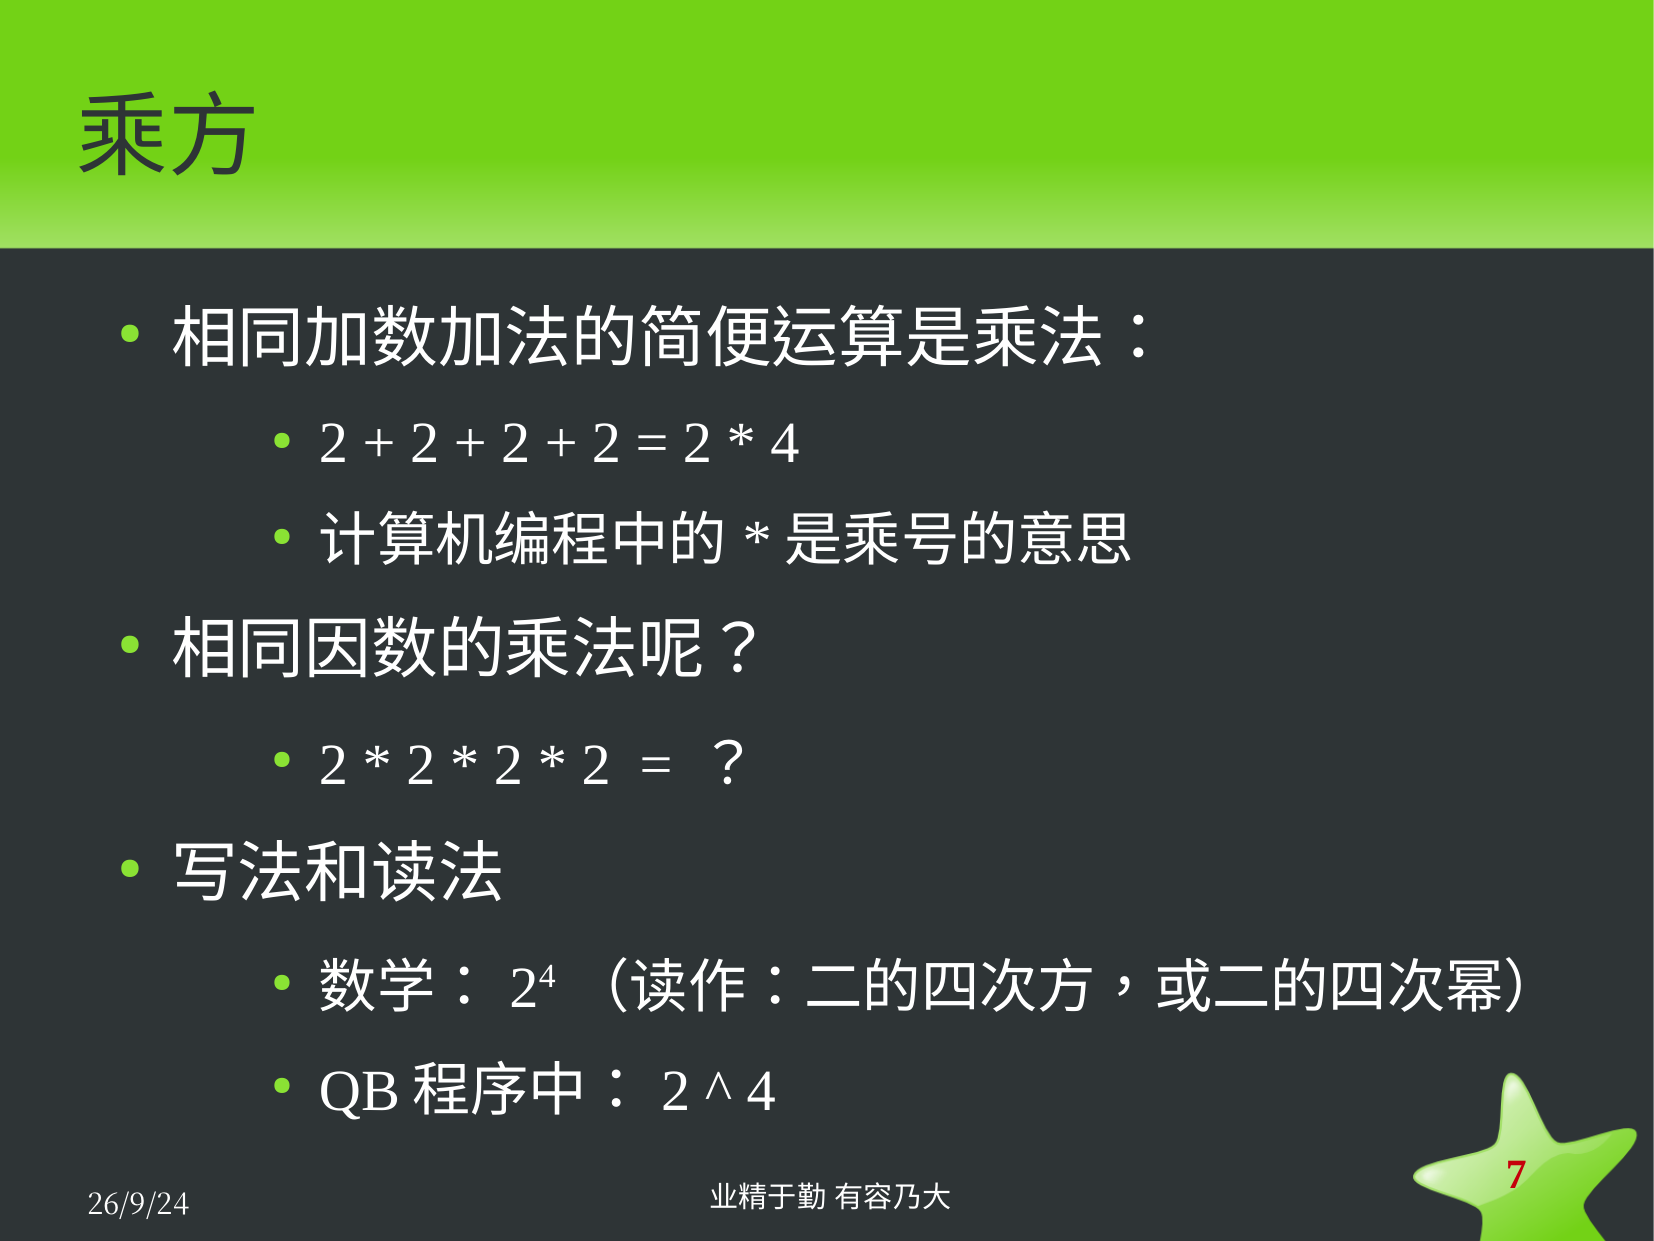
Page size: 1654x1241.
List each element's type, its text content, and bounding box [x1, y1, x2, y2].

picture [0, 0, 1654, 1241]
list 相同加数加法的简便运算是乘法： 2 + 2 + 2 + 2 = 2 * 4 计算机编程中的*是乘号的意思 相同因数的乘法呢？ 2 * 2 * 2 * 2 = ？ 写法和读法 数学：24 （读作：二的四次方，或二的四次幂） QB程序中：2 ^ 4 [82, 290, 1571, 1109]
title 乘方 [76, 29, 1565, 237]
